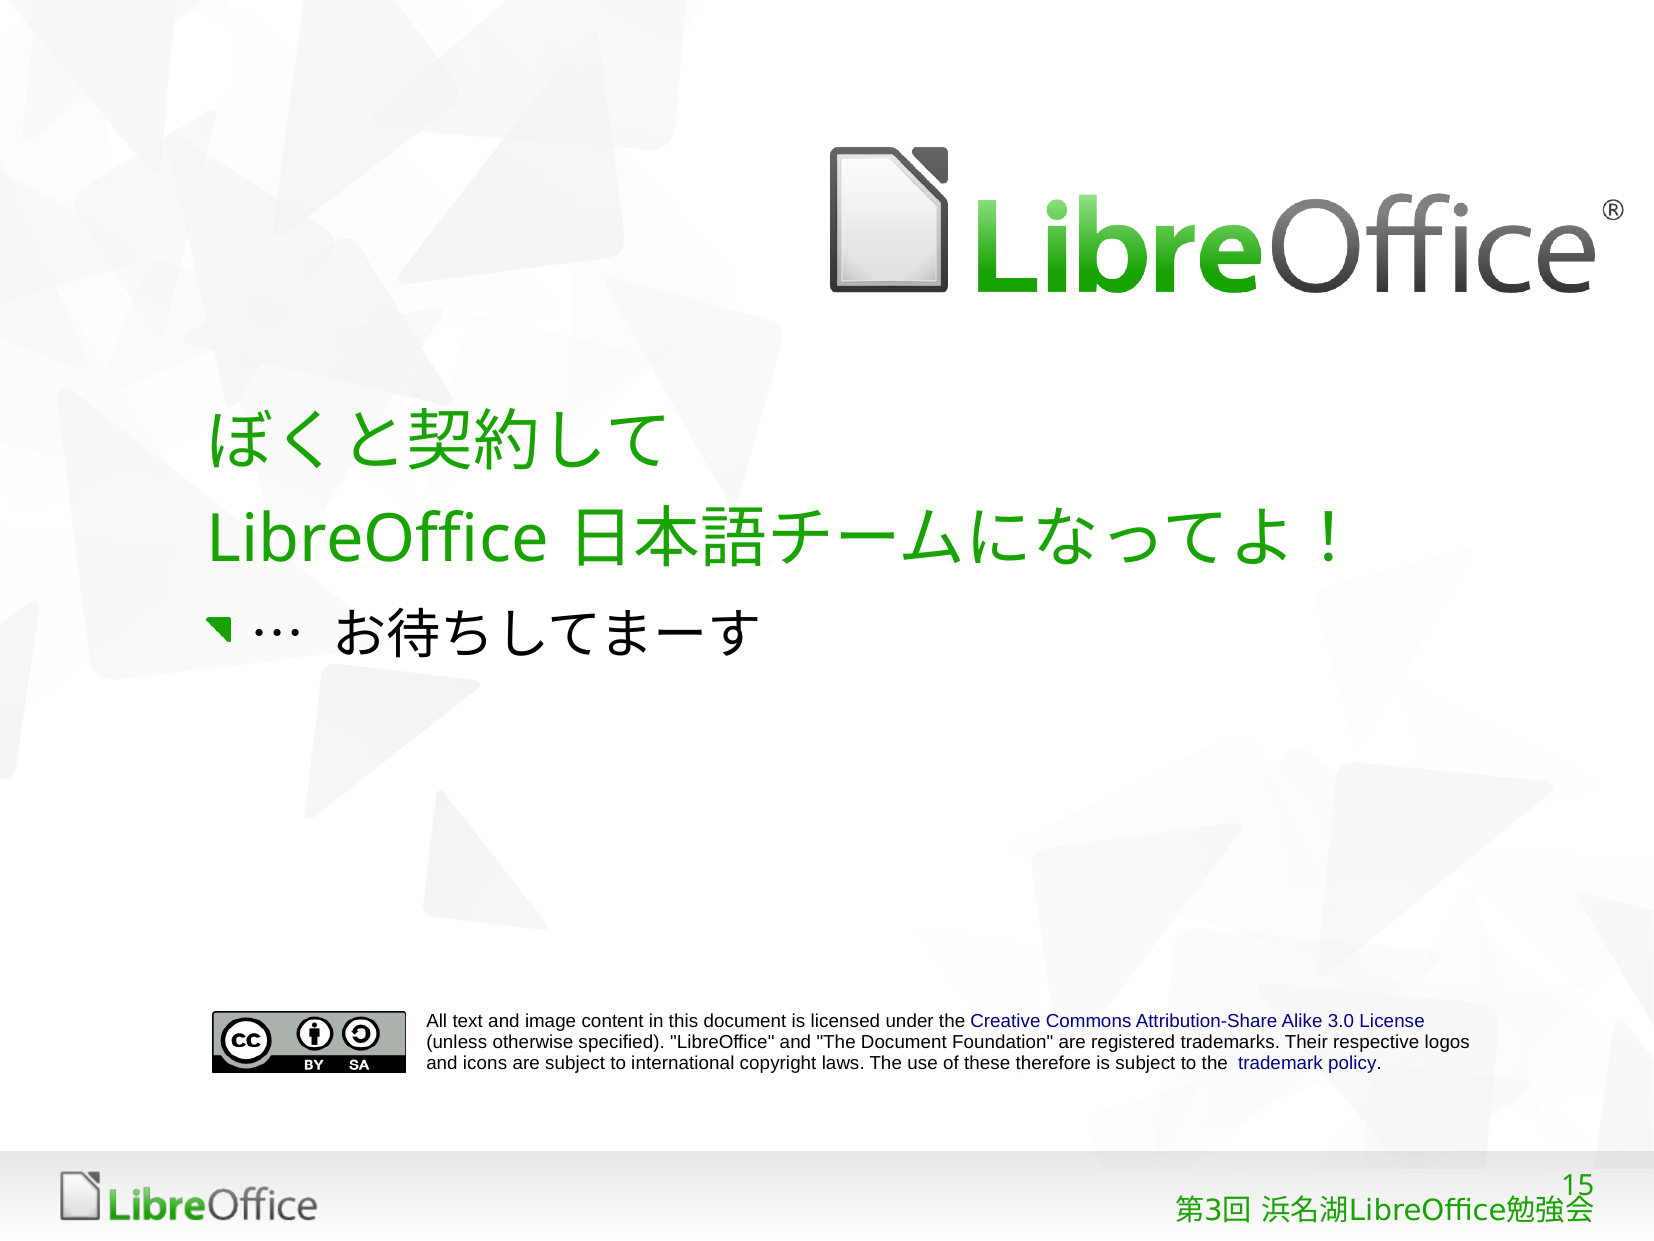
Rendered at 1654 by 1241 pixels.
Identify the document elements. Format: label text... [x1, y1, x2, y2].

picture [0, 0, 1654, 930]
title ぼくと契約して LibreOffice日本語チームになってよ！ [206, 395, 1477, 573]
picture [915, 548, 1654, 1169]
picture [212, 1011, 406, 1073]
list … お待ちしてまーす [206, 590, 1477, 945]
picture [41, 1152, 337, 1240]
